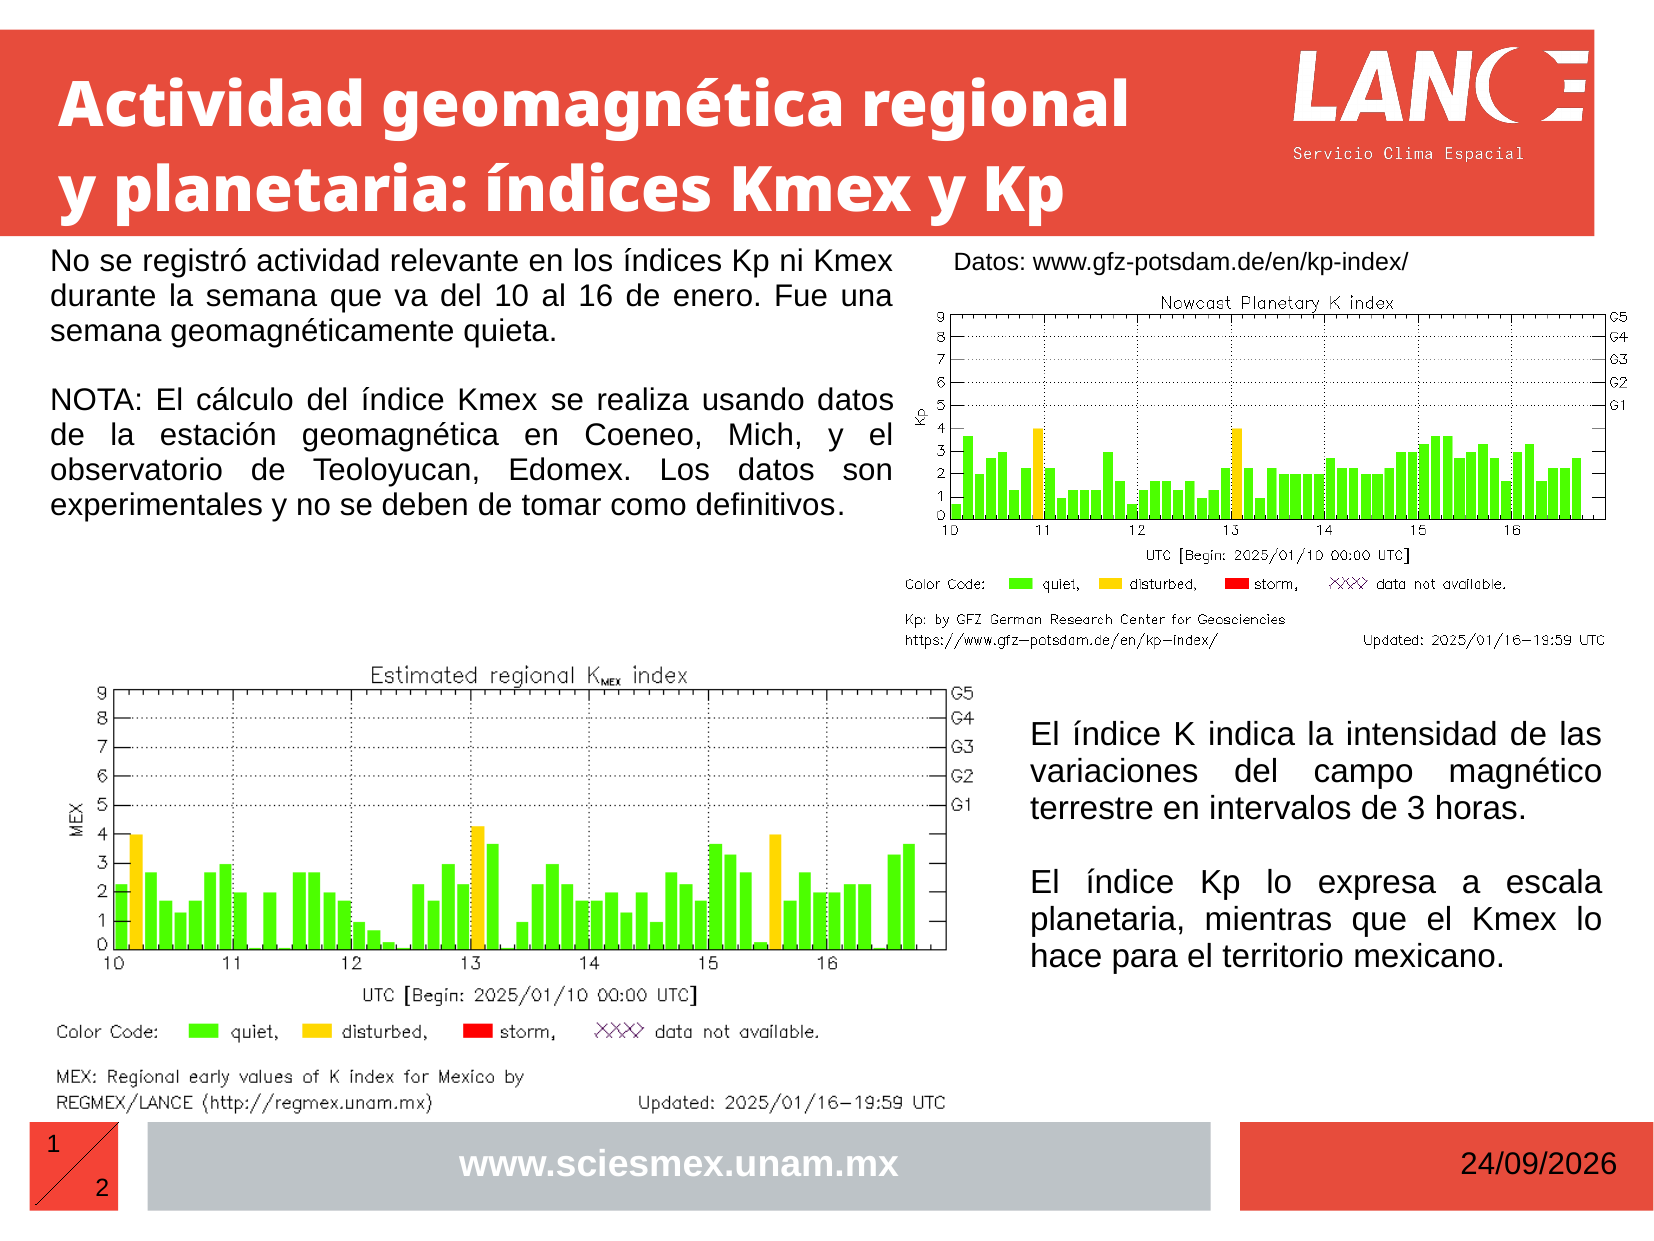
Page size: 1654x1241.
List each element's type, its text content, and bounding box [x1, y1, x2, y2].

text_box www.sciesmex.unam.mx [153, 1122, 1205, 1205]
title Actividad geomagnética regional y planetaria: índices Kmex y Kp [59, 59, 1312, 207]
text_box 16/01/2025 [1424, 1122, 1654, 1205]
text_box Datos: www.gfz-potsdam.de/en/kp-index/ [938, 240, 1436, 277]
text_box <número> [31, 1122, 176, 1170]
text_box 2 [35, 1151, 125, 1209]
text_box El índice K indica la intensidad de las variaciones del campo magnético terrestre en intervalos de 3 horas. El índice Kp lo expresa a escala planetaria, mientras que el Kmex lo hace para el territorio mexicano. [1015, 707, 1619, 1052]
picture [1293, 47, 1589, 162]
picture [47, 277, 1642, 1116]
text_box No se registró actividad relevante en los índices Kp ni Kmex durante la semana que va del 10 al 16 de enero. Fue una semana geomagnéticamente quieta. NOTA: El cálculo del índice Kmex se realiza usando datos de la estación geomagnética en Coeneo, Mich, y el observatorio de Teoloyucan, Edomex. Los datos son experimentales y no se deben de tomar como definitivos. [35, 236, 910, 770]
